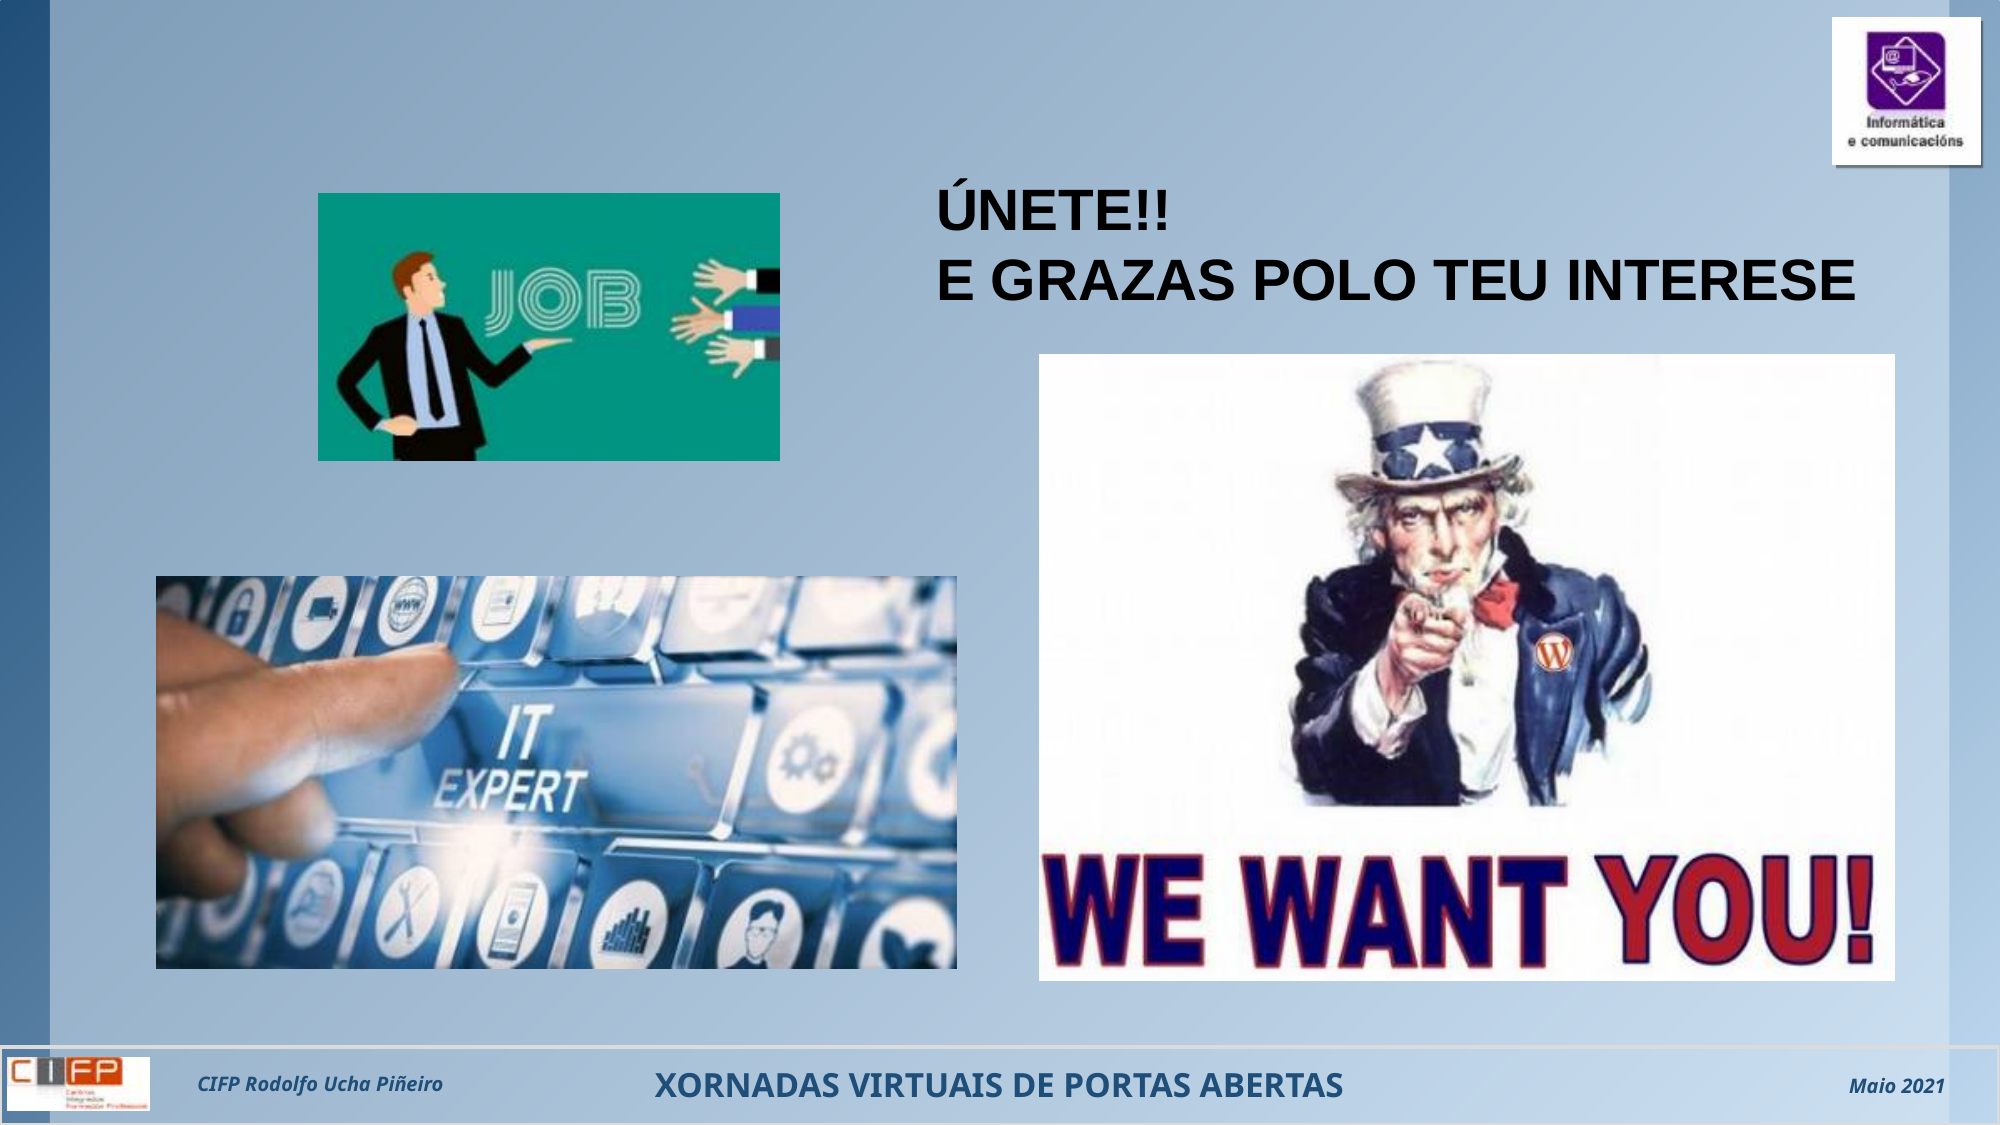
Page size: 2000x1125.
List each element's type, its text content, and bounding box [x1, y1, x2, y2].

text_box CIFP Rodolfo Ucha Piñeiro [149, 1052, 492, 1106]
text_box XORNADAS VIRTUAIS DE PORTAS ABERTAS [19, 1057, 1981, 1115]
picture [156, 576, 957, 969]
picture [1832, 17, 1981, 165]
picture [7, 1057, 150, 1111]
picture [1039, 354, 1895, 981]
picture [318, 193, 780, 461]
text_box Maio 2021 [1826, 1054, 1969, 1108]
text_box ÚNETE!! E GRAZAS POLO TEU INTERESE [921, 164, 1872, 310]
